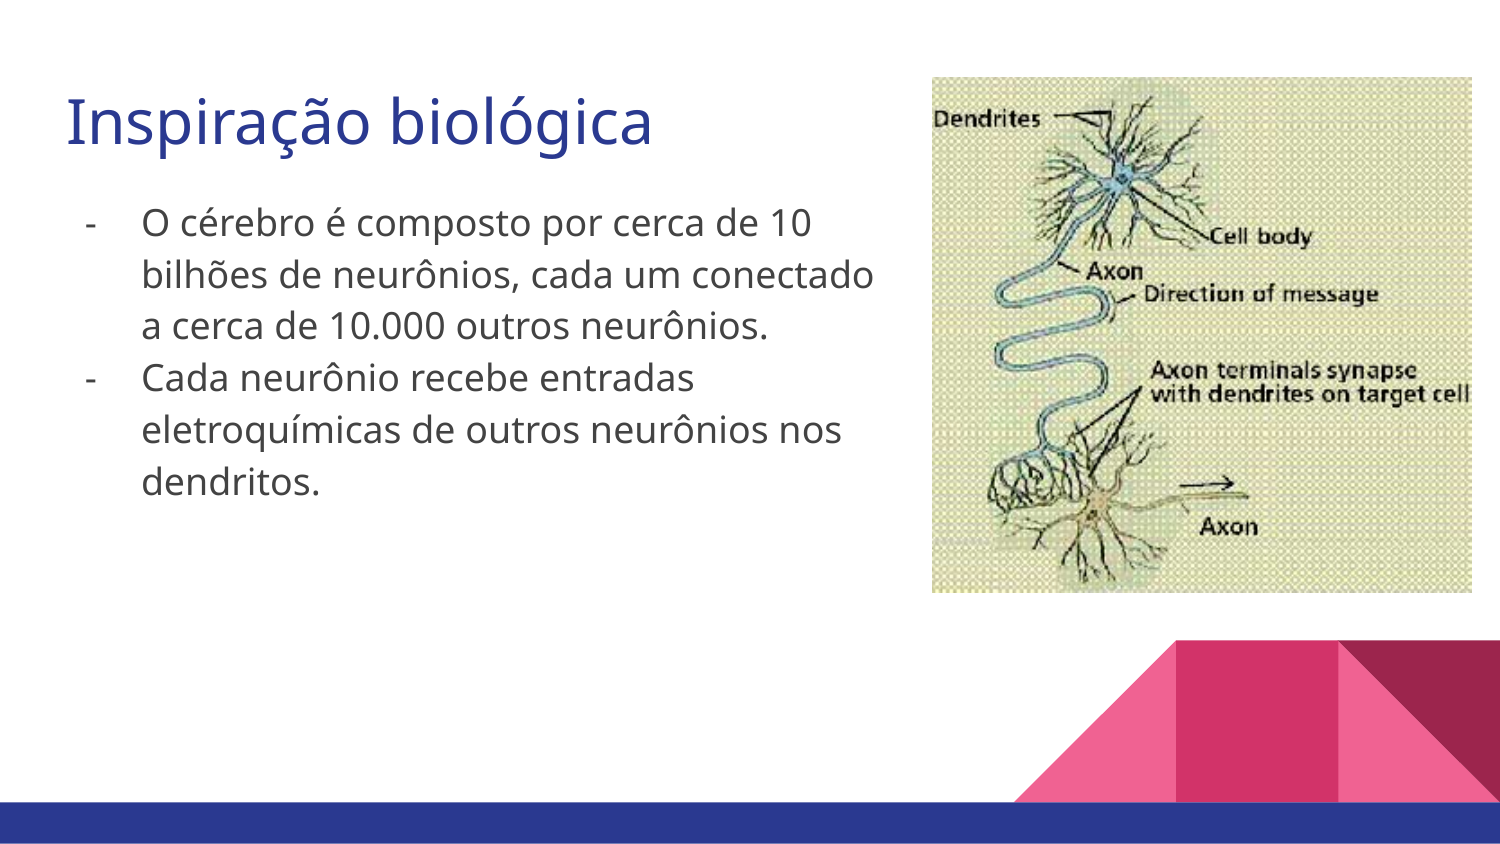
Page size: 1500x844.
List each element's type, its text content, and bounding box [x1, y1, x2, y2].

list O cérebro é composto por cerca de 10 bilhões de neurônios, cada um conectado a cerca de 10.000 outros neurônios. Cada neurônio recebe entradas eletroquímicas de outros neurônios nos dendritos. [51, 177, 905, 549]
picture [932, 77, 1472, 593]
title Inspiração biológica [51, 67, 1449, 167]
